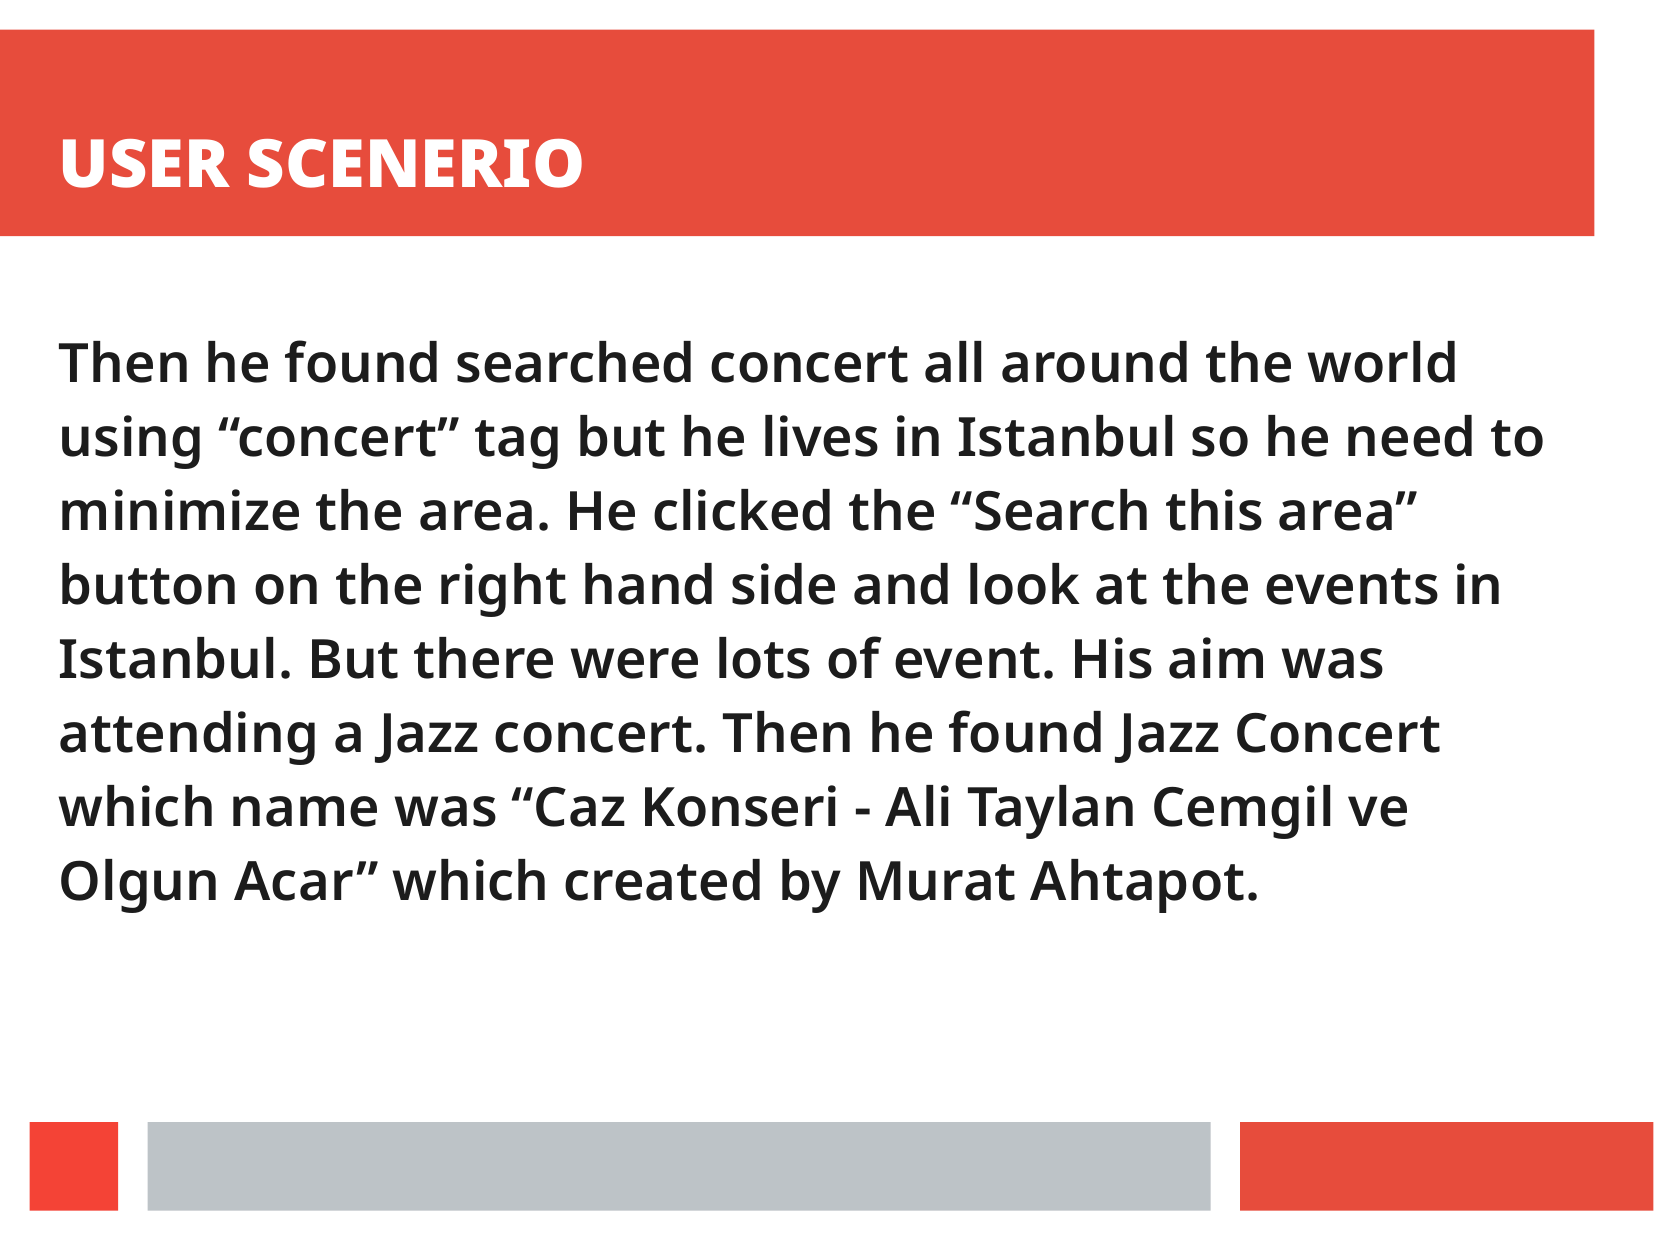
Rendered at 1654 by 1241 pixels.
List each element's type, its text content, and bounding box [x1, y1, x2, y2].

title USER SCENERIO [59, 59, 1595, 207]
list Then he found searched concert all around the world using “concert” tag but he lives in Istanbul so he need to minimize the area. He clicked the “Search this area” button on the right hand side and look at the events in Istanbul. But there were lots of event. His aim was attending a Jazz concert. Then he found Jazz Concert which name was “Caz Konseri - Ali Taylan Cemgil ve Olgun Acar” which created by Murat Ahtapot. [59, 324, 1565, 1093]
